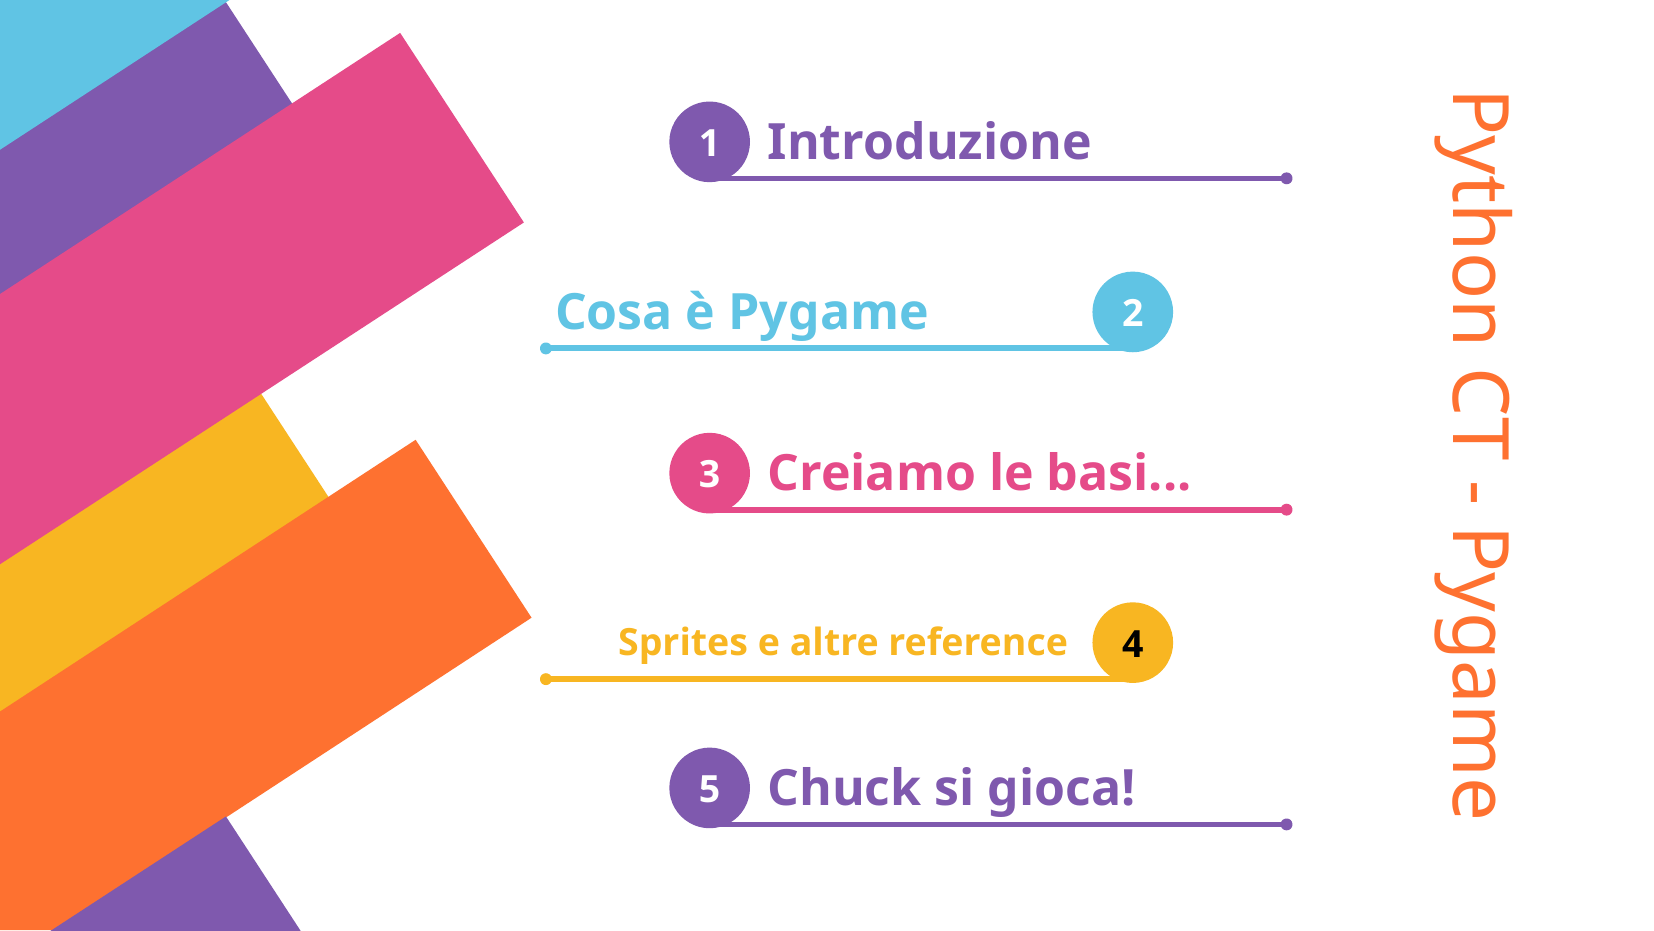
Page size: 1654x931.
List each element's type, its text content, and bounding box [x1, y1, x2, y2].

subtitle Creiamo le basi... [767, 432, 1282, 510]
title Python CT - Pygame [1391, 59, 1577, 872]
subtitle Sprites e altre reference [555, 602, 1069, 680]
text_box 2 [1092, 271, 1174, 353]
text_box 5 [669, 747, 751, 829]
subtitle Introduzione [767, 101, 1282, 179]
subtitle Cosa è Pygame [555, 271, 1069, 349]
text_box 1 [669, 101, 751, 183]
text_box 3 [669, 432, 751, 514]
text_box 4 [1092, 602, 1174, 683]
subtitle Chuck si gioca! [767, 747, 1282, 825]
